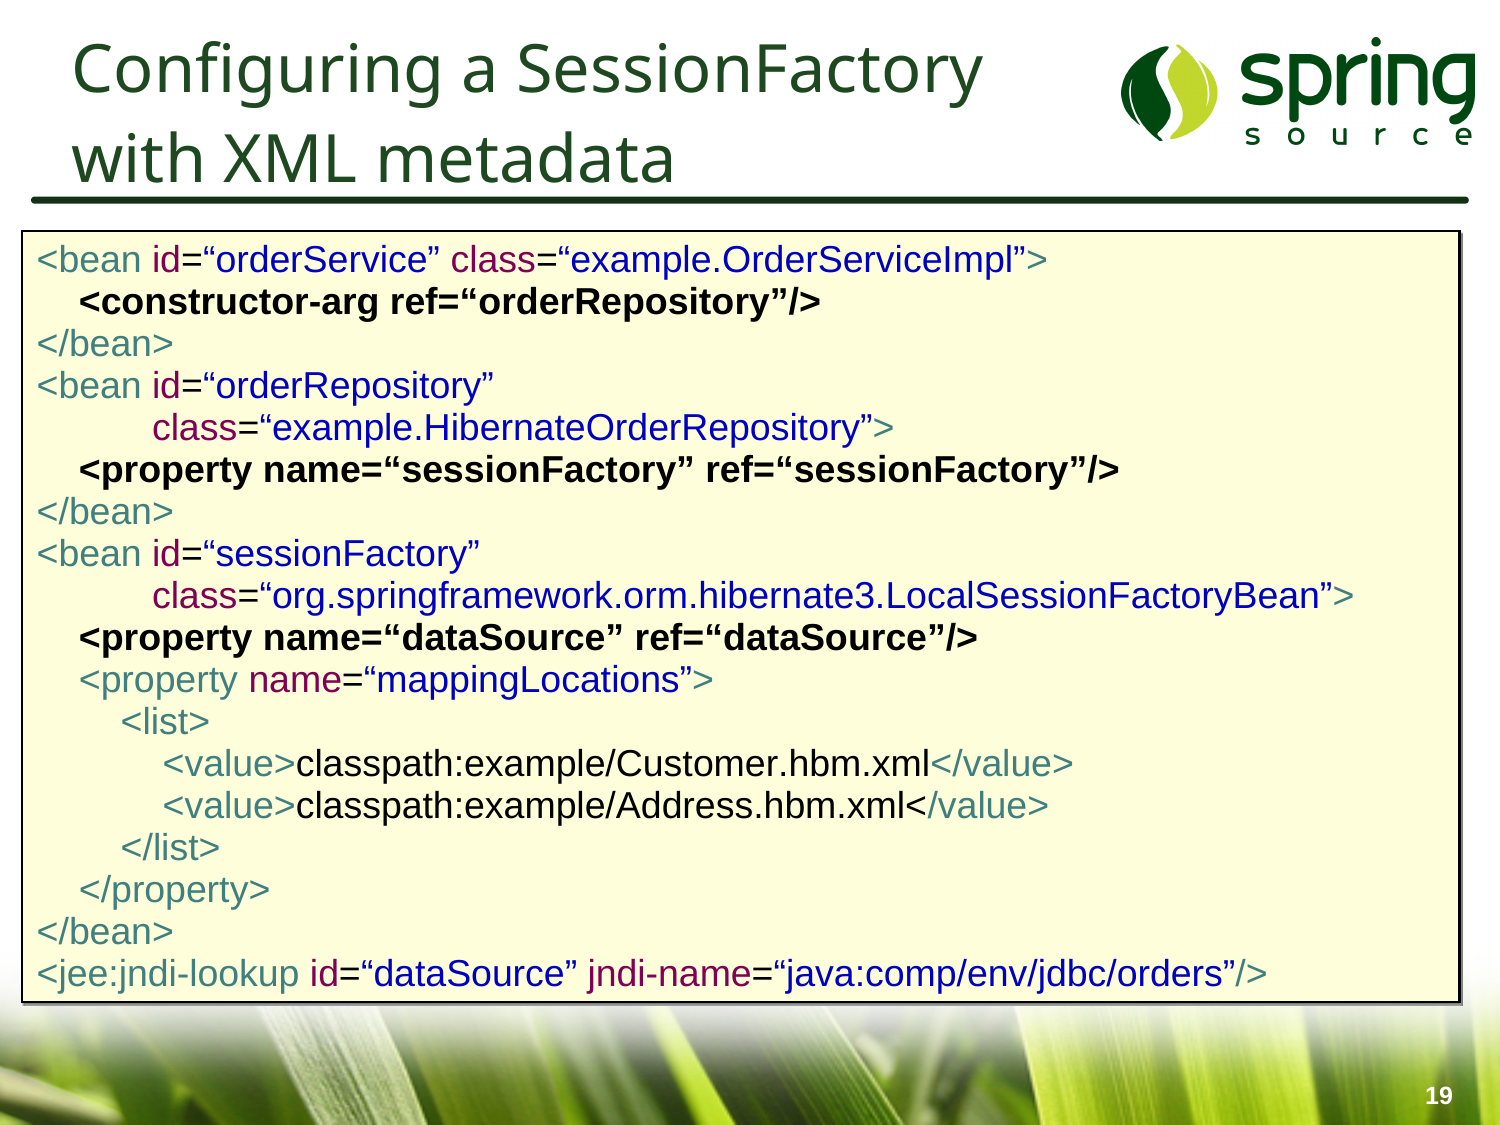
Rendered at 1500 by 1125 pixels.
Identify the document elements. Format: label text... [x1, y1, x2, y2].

picture [1121, 37, 1475, 145]
picture [0, 944, 1500, 1125]
text_box <bean id=“orderService” class=“example.OrderServiceImpl”> <constructor-arg ref=“orderRepository”/> </bean> <bean id=“orderRepository” class=“example.HibernateOrderRepository”> <property name=“sessionFactory” ref=“sessionFactory”/> </bean> <bean id=“sessionFactory” class=“org.springframework.orm.hibernate3.LocalSessionFactoryBean”> <property name=“dataSource” ref=“dataSource”/> <property name=“mappingLocations”> <list> <value>classpath:example/Customer.hbm.xml</value> <value>classpath:example/Address.hbm.xml</value> </list> </property> </bean> <jee:jndi-lookup id=“dataSource” jndi-name=“java:comp/env/jdbc/orders”/> [21, 231, 1460, 1003]
title Configuring a SessionFactory with XML metadata [56, 13, 1089, 191]
